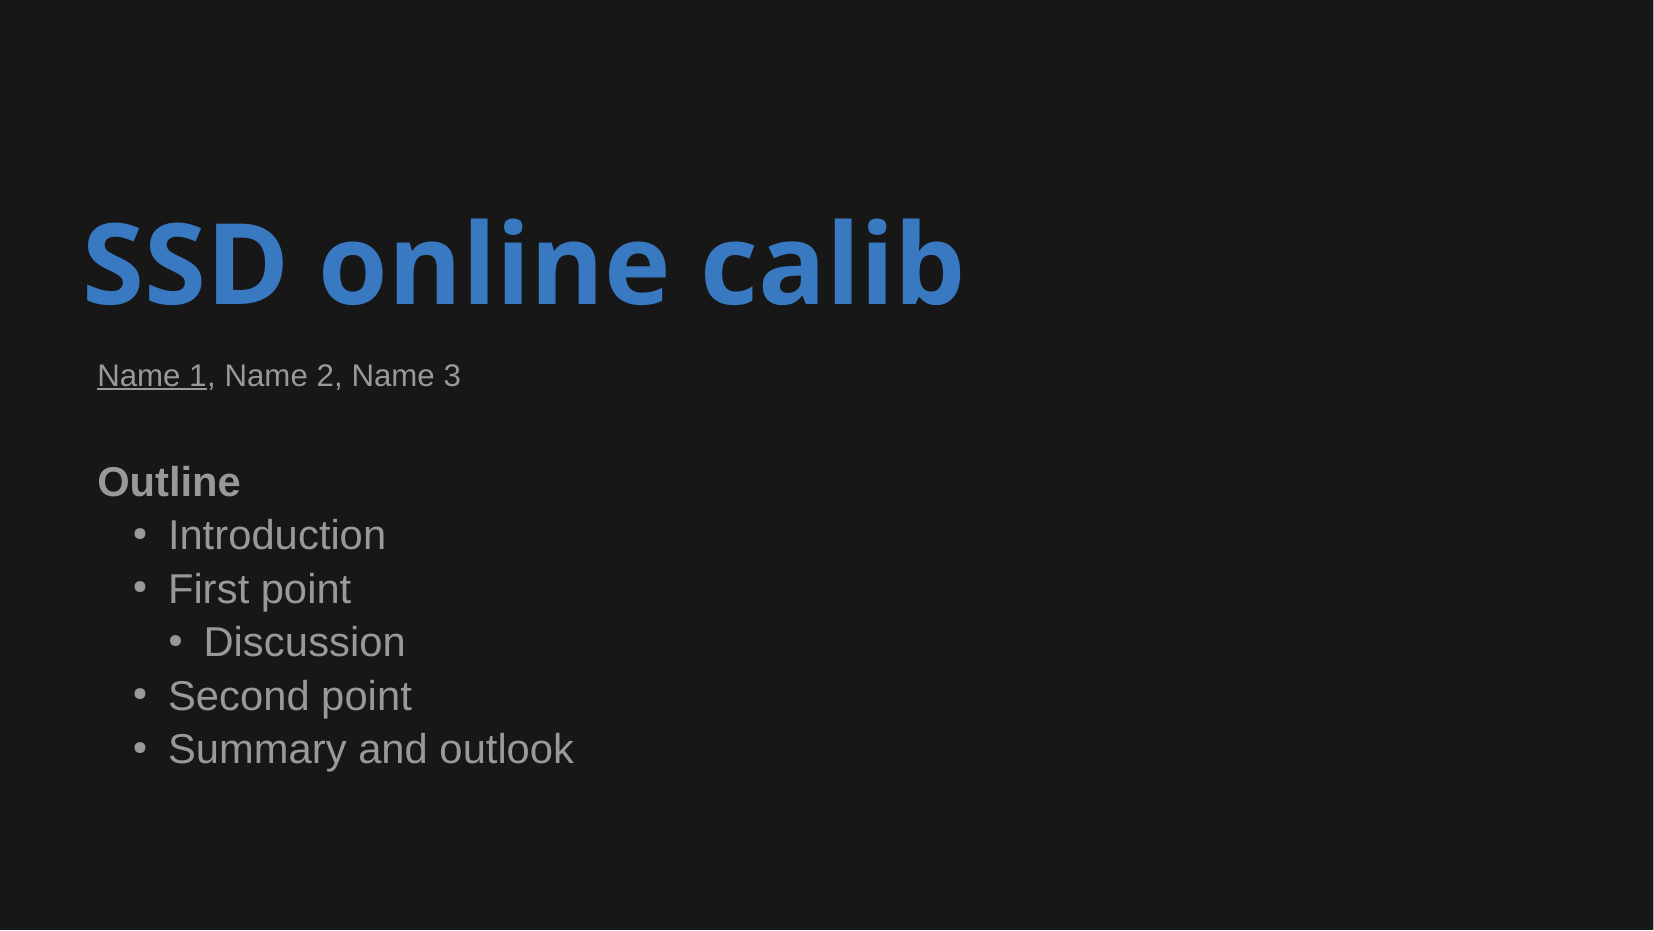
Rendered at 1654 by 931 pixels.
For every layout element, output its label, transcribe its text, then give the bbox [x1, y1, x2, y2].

title SSD online calib [82, 44, 1571, 338]
